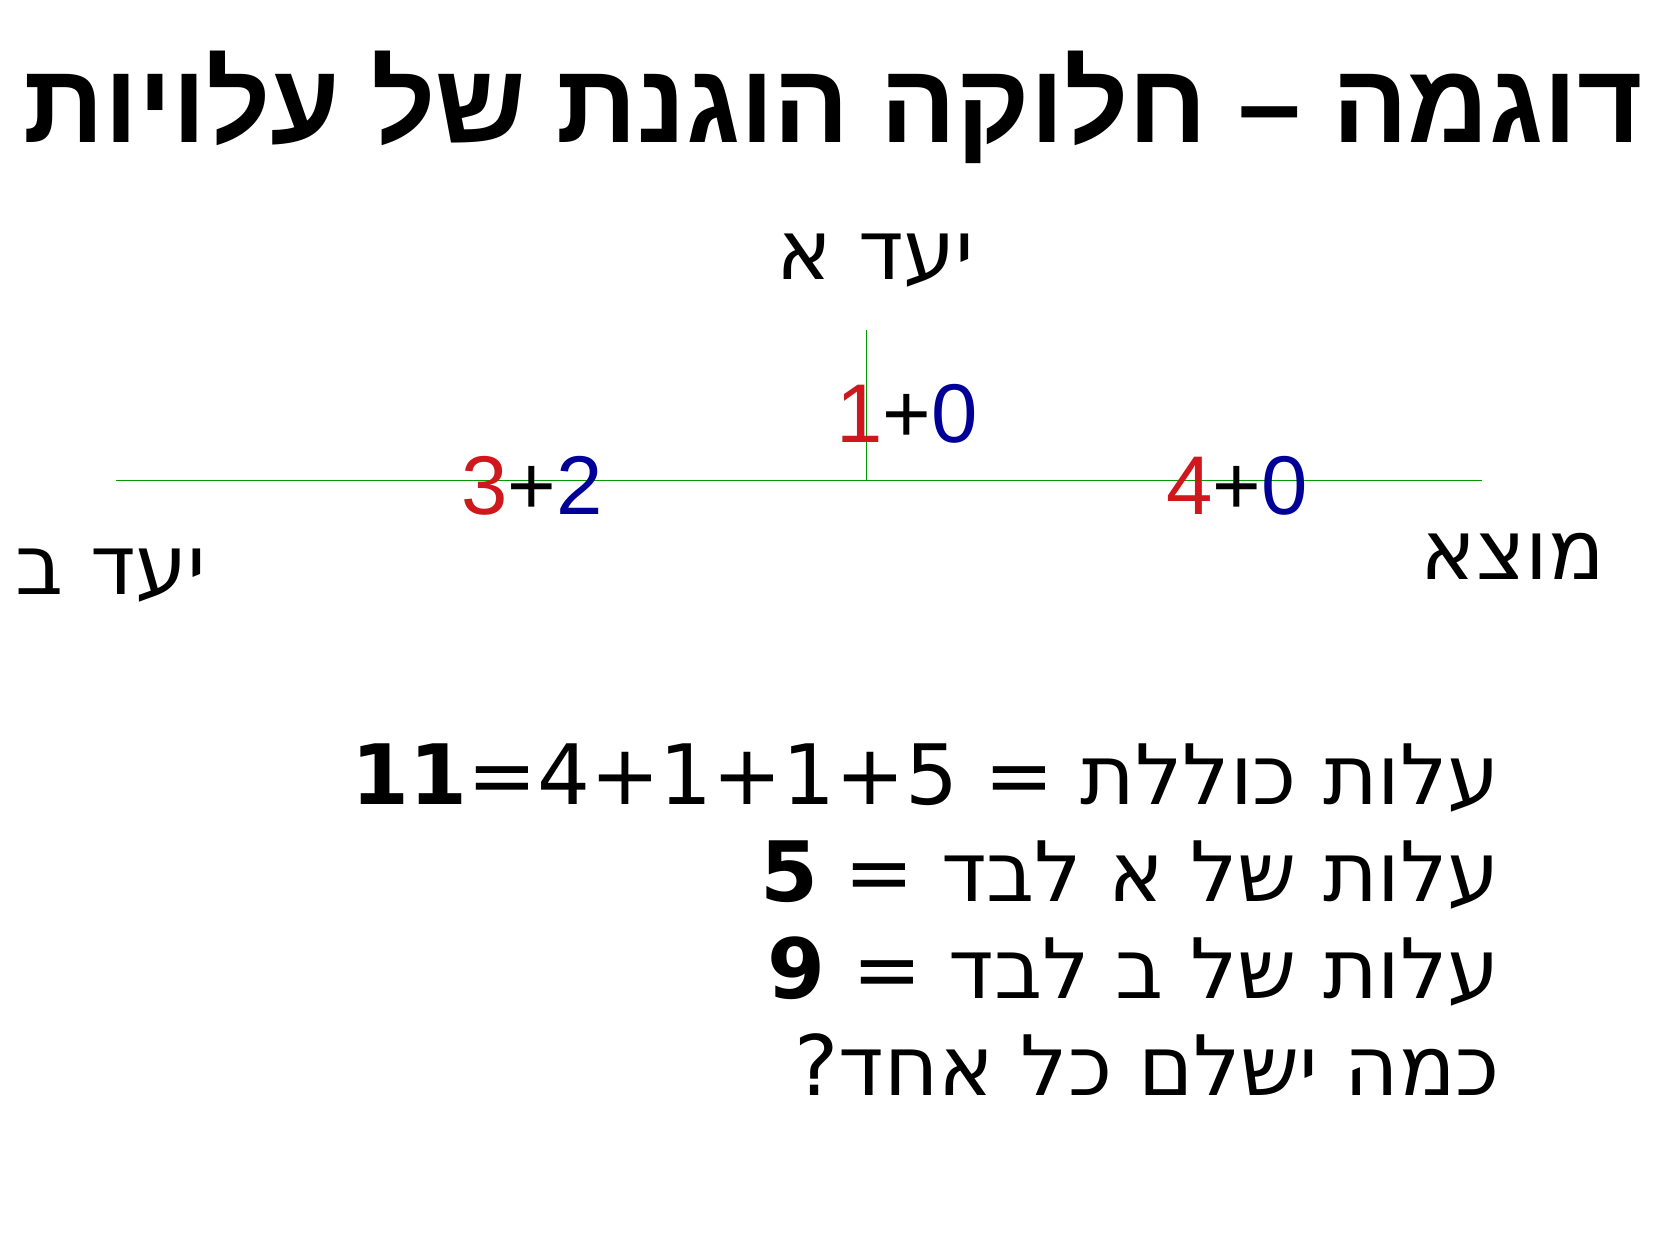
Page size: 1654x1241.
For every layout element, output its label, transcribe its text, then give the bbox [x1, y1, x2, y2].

text_box יעד ב [1, 510, 222, 622]
text_box מוצא [1405, 495, 1621, 607]
text_box 4+0 [1151, 432, 1323, 541]
text_box 3+2 [446, 432, 618, 541]
text_box עלות כוללת = 4+1+1+5=11 עלות של א לבד = 5 עלות של ב לבד = 9 כמה ישלם כל אחד? [120, 720, 1516, 1123]
text_box יעד א [761, 195, 990, 307]
title דוגמה – חלוקה הוגנת של עלויות [15, 0, 1654, 215]
text_box 1+0 [821, 360, 993, 496]
